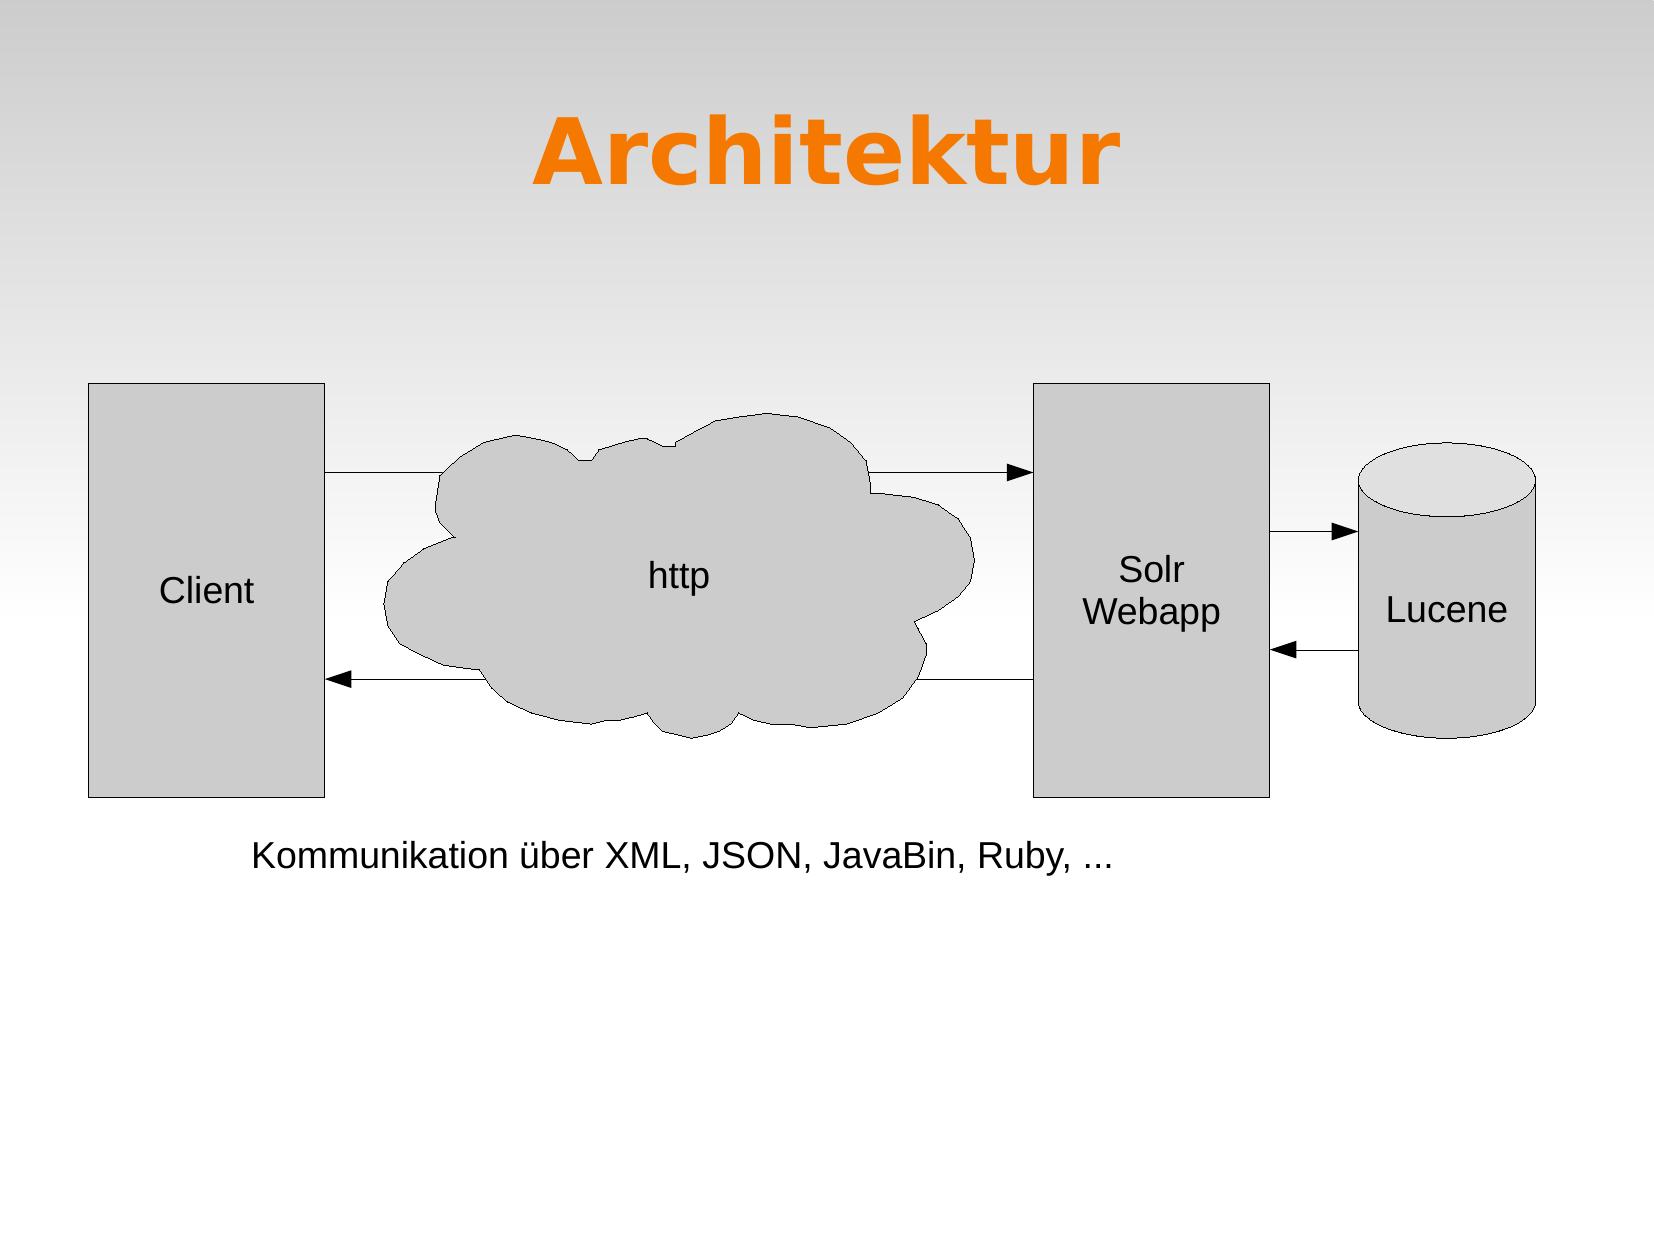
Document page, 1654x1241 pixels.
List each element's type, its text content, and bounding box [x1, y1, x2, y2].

text_box http [383, 413, 975, 739]
text_box Kommunikation über XML, JSON, JavaBin, Ruby, ... [236, 826, 1359, 889]
text_box Lucene [1358, 484, 1536, 739]
text_box Client [88, 383, 325, 798]
title Architektur [82, 49, 1571, 257]
text_box Solr Webapp [1033, 383, 1270, 798]
